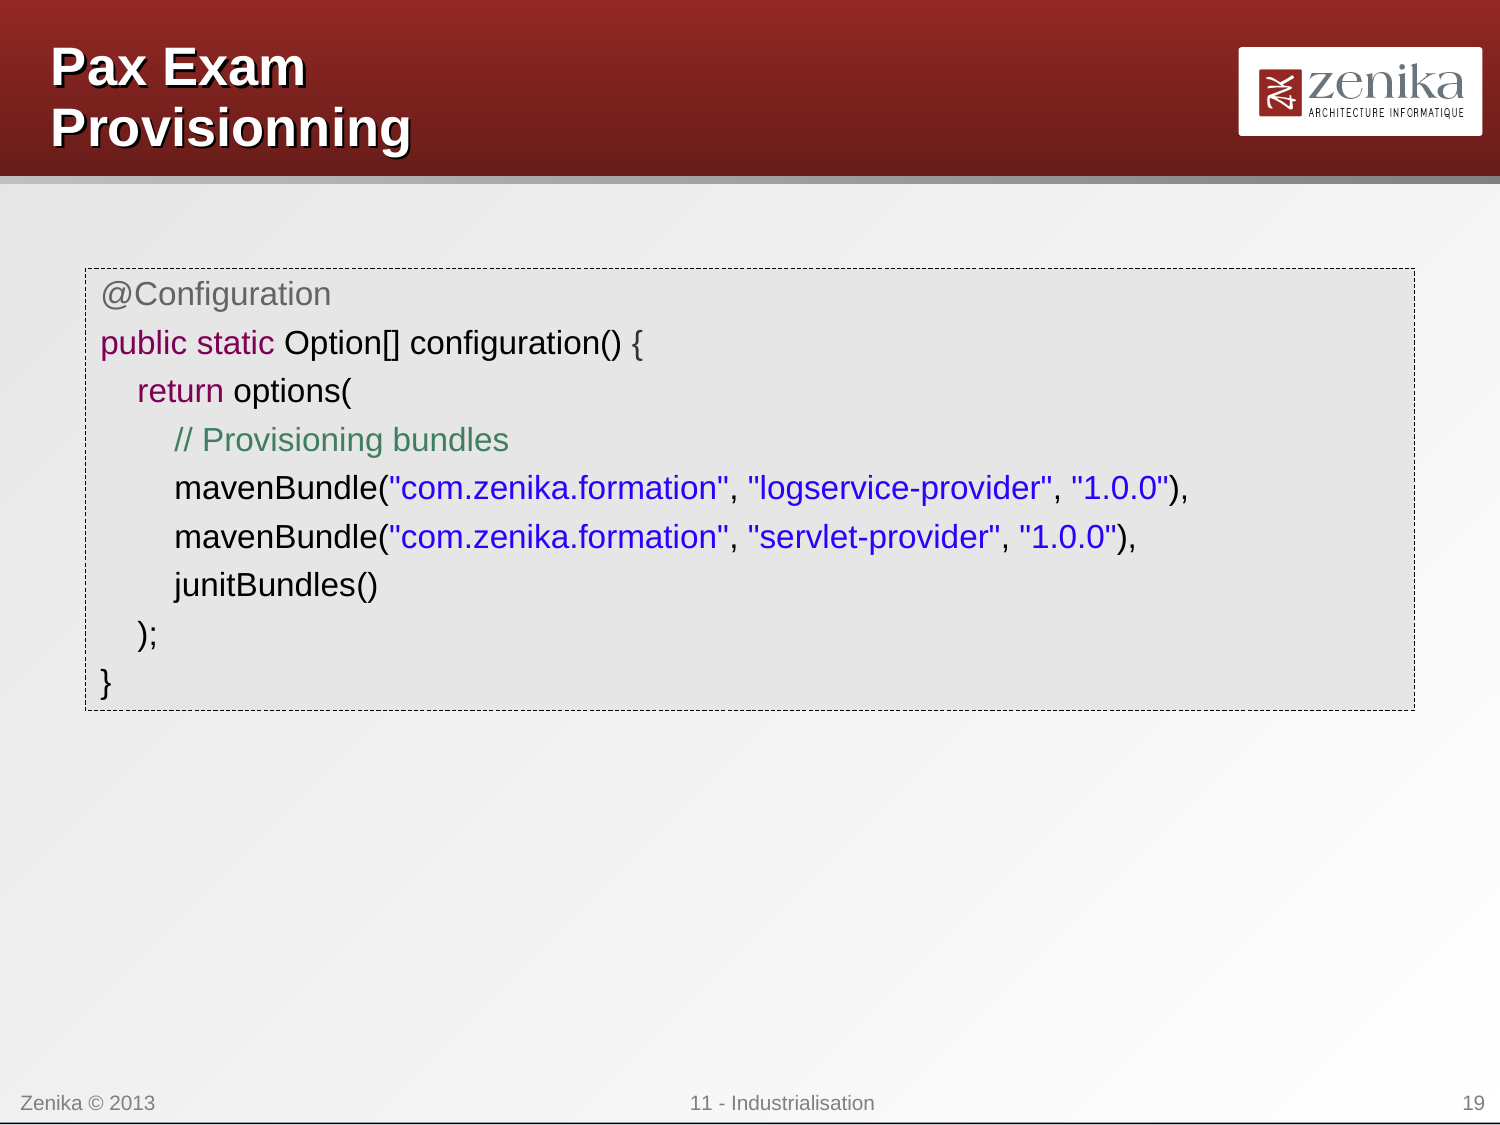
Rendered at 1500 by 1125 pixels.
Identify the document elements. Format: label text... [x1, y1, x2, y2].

title Pax Exam Provisionning [50, 15, 1206, 180]
list @Configuration public static Option[] configuration() { return options( // Provisioning bundles mavenBundle("com.zenika.formation", "logservice-provider", "1.0.0"), mavenBundle("com.zenika.formation", "servlet-provider", "1.0.0"), junitBundles() ); } [85, 268, 1415, 711]
picture [1257, 58, 1464, 125]
